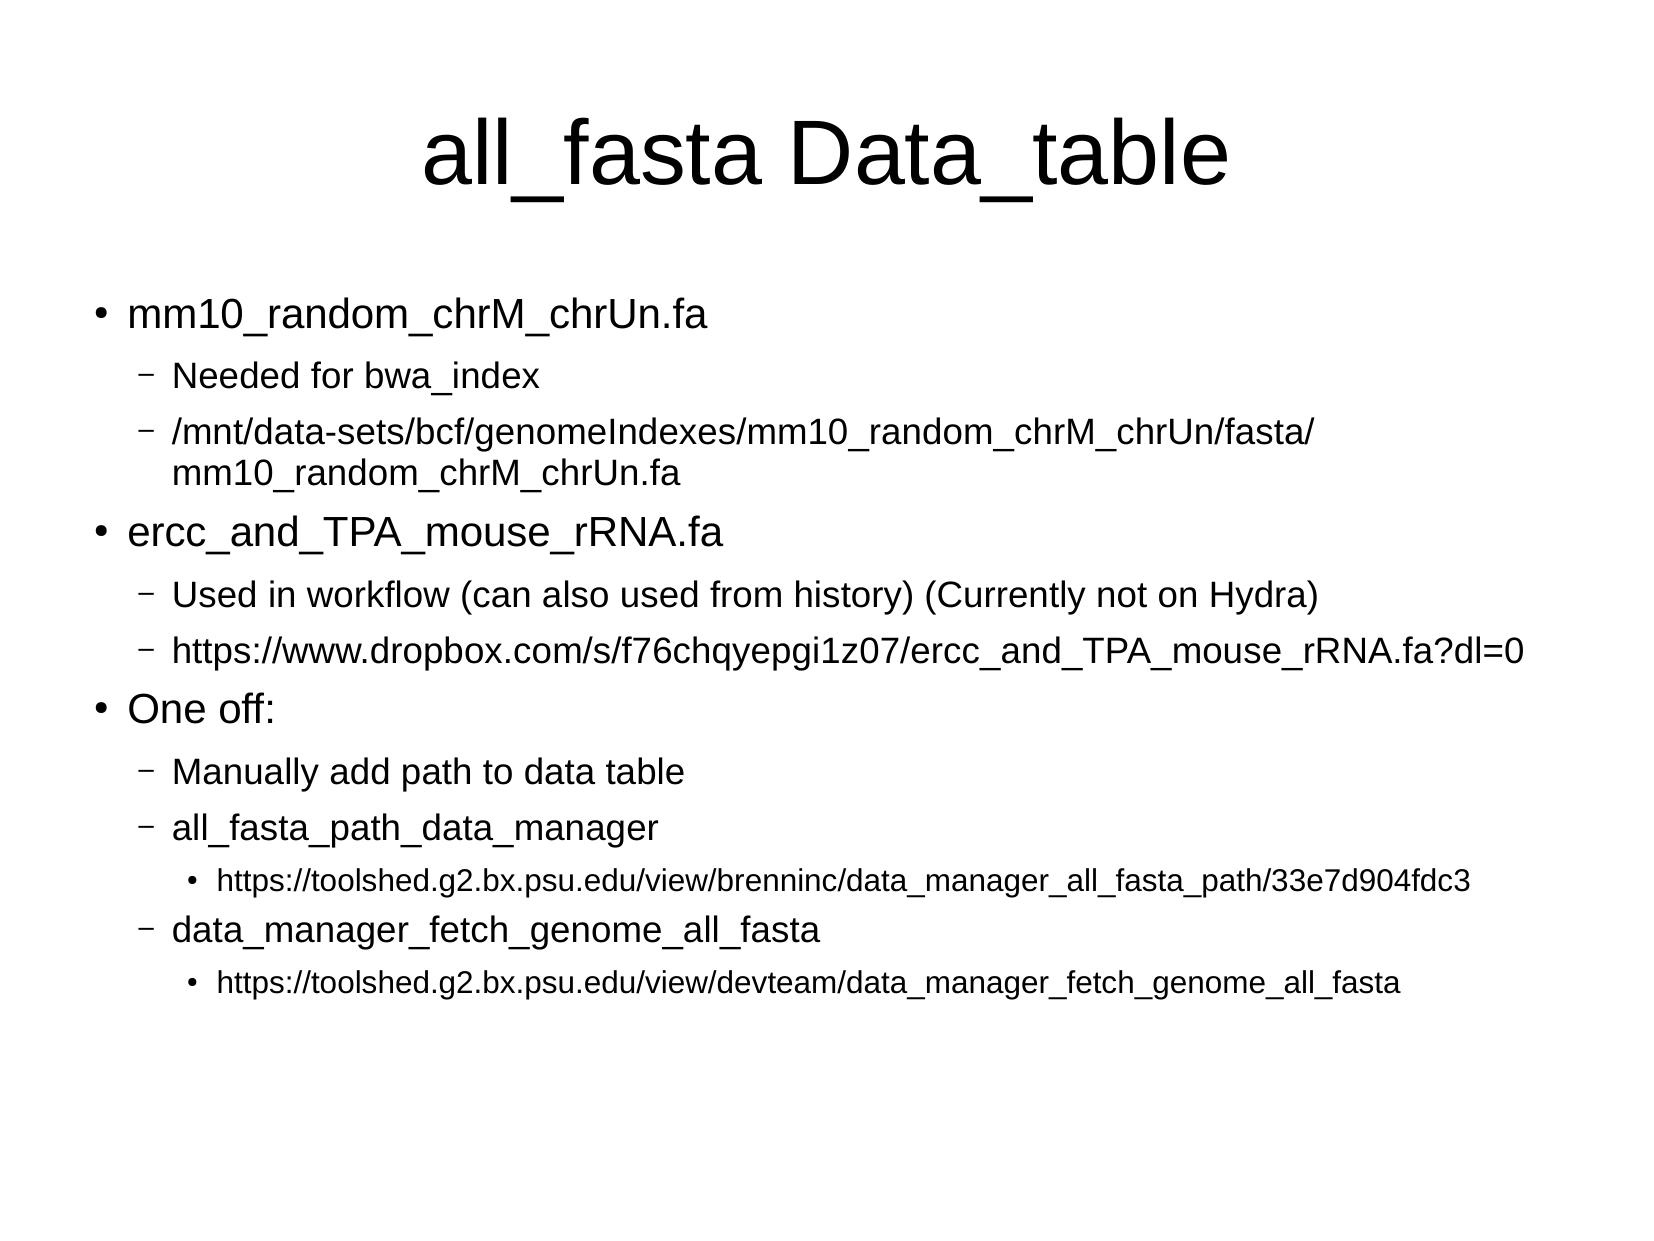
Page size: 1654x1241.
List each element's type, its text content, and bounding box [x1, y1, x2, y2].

title all_fasta Data_table [82, 49, 1571, 257]
list mm10_random_chrM_chrUn.fa Needed for bwa_index /mnt/data-sets/bcf/genomeIndexes/mm10_random_chrM_chrUn/fasta/mm10_random_chrM_chrUn.fa ercc_and_TPA_mouse_rRNA.fa Used in workflow (can also used from history) (Currently not on Hydra) https://www.dropbox.com/s/f76chqyepgi1z07/ercc_and_TPA_mouse_rRNA.fa?dl=0 One off: Manually add path to data table all_fasta_path_data_manager https://toolshed.g2.bx.psu.edu/view/brenninc/data_manager_all_fasta_path/33e7d904fdc3 data_manager_fetch_genome_all_fasta https://toolshed.g2.bx.psu.edu/view/devteam/data_manager_fetch_genome_all_fasta [82, 290, 1571, 1010]
